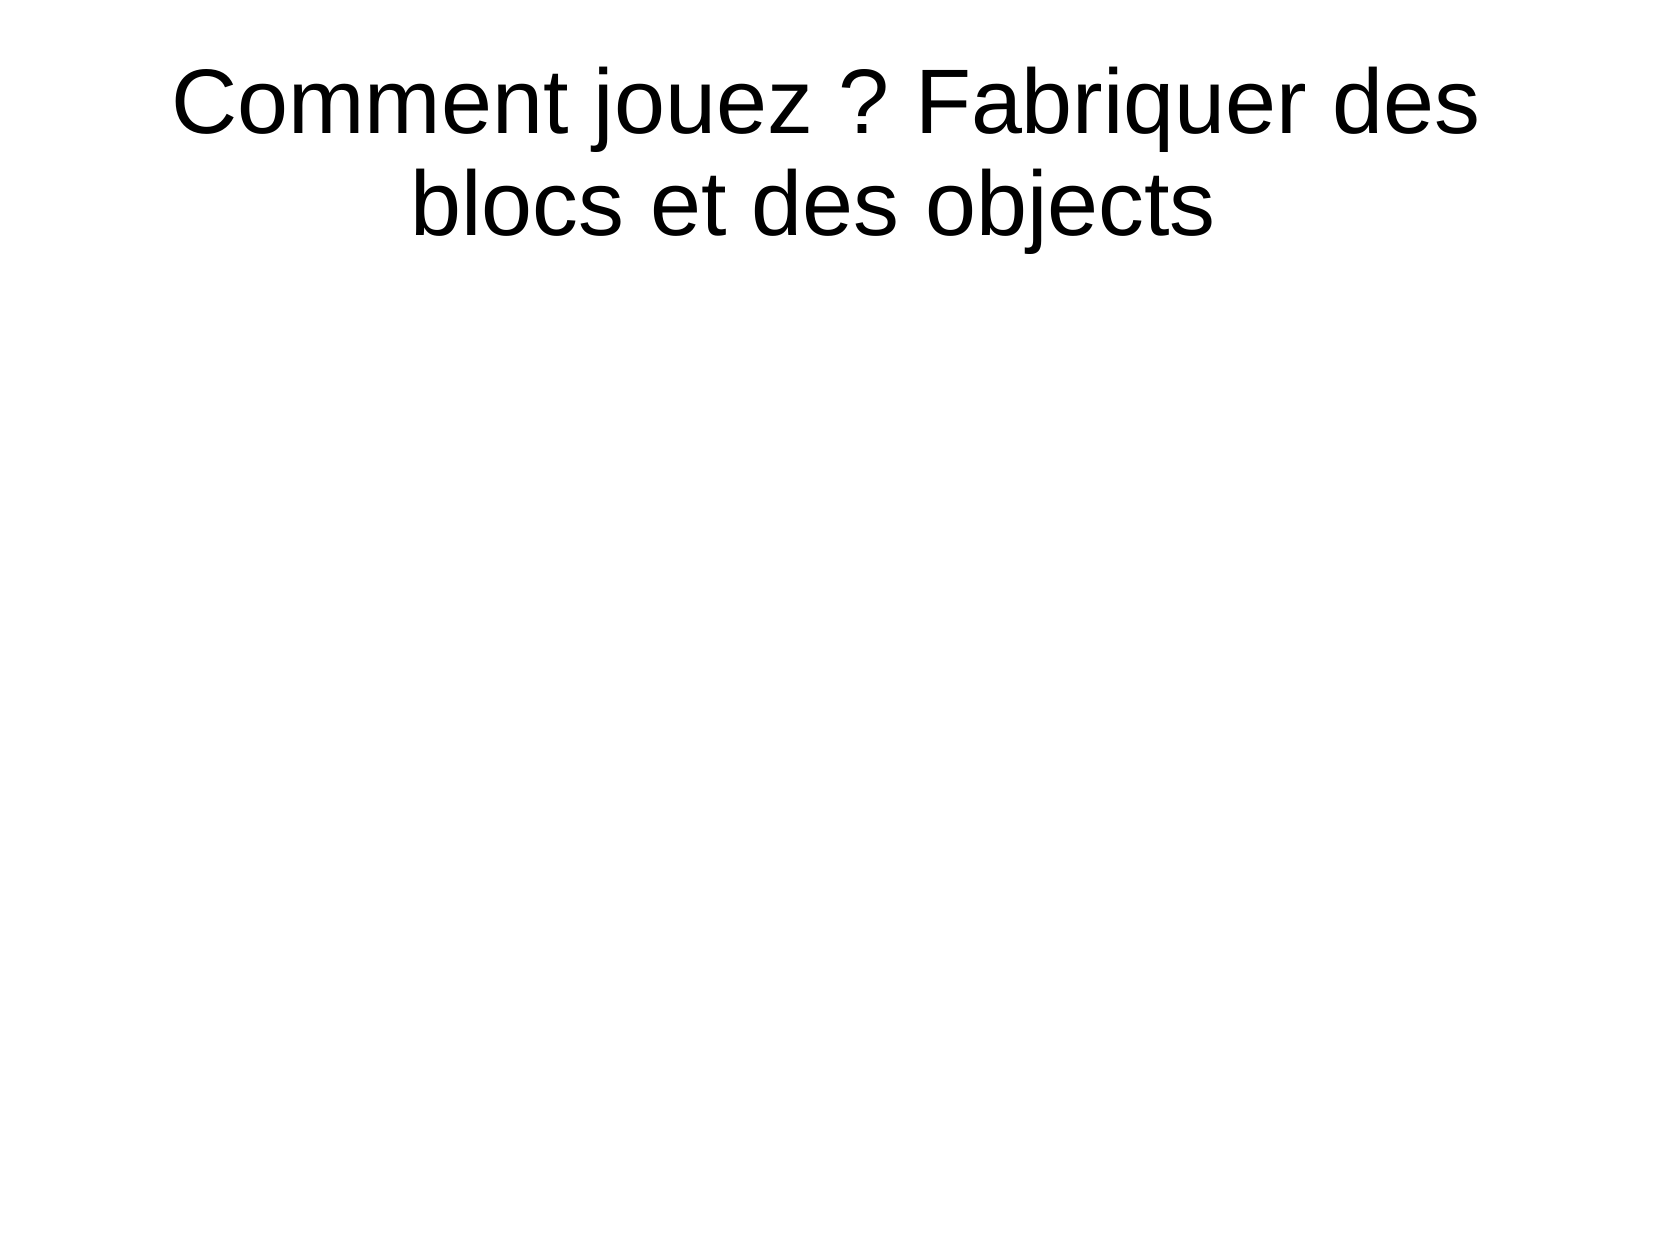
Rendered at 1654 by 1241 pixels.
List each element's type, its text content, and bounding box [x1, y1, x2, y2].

title Comment jouez ? Fabriquer des blocs et des objects [82, 49, 1571, 257]
